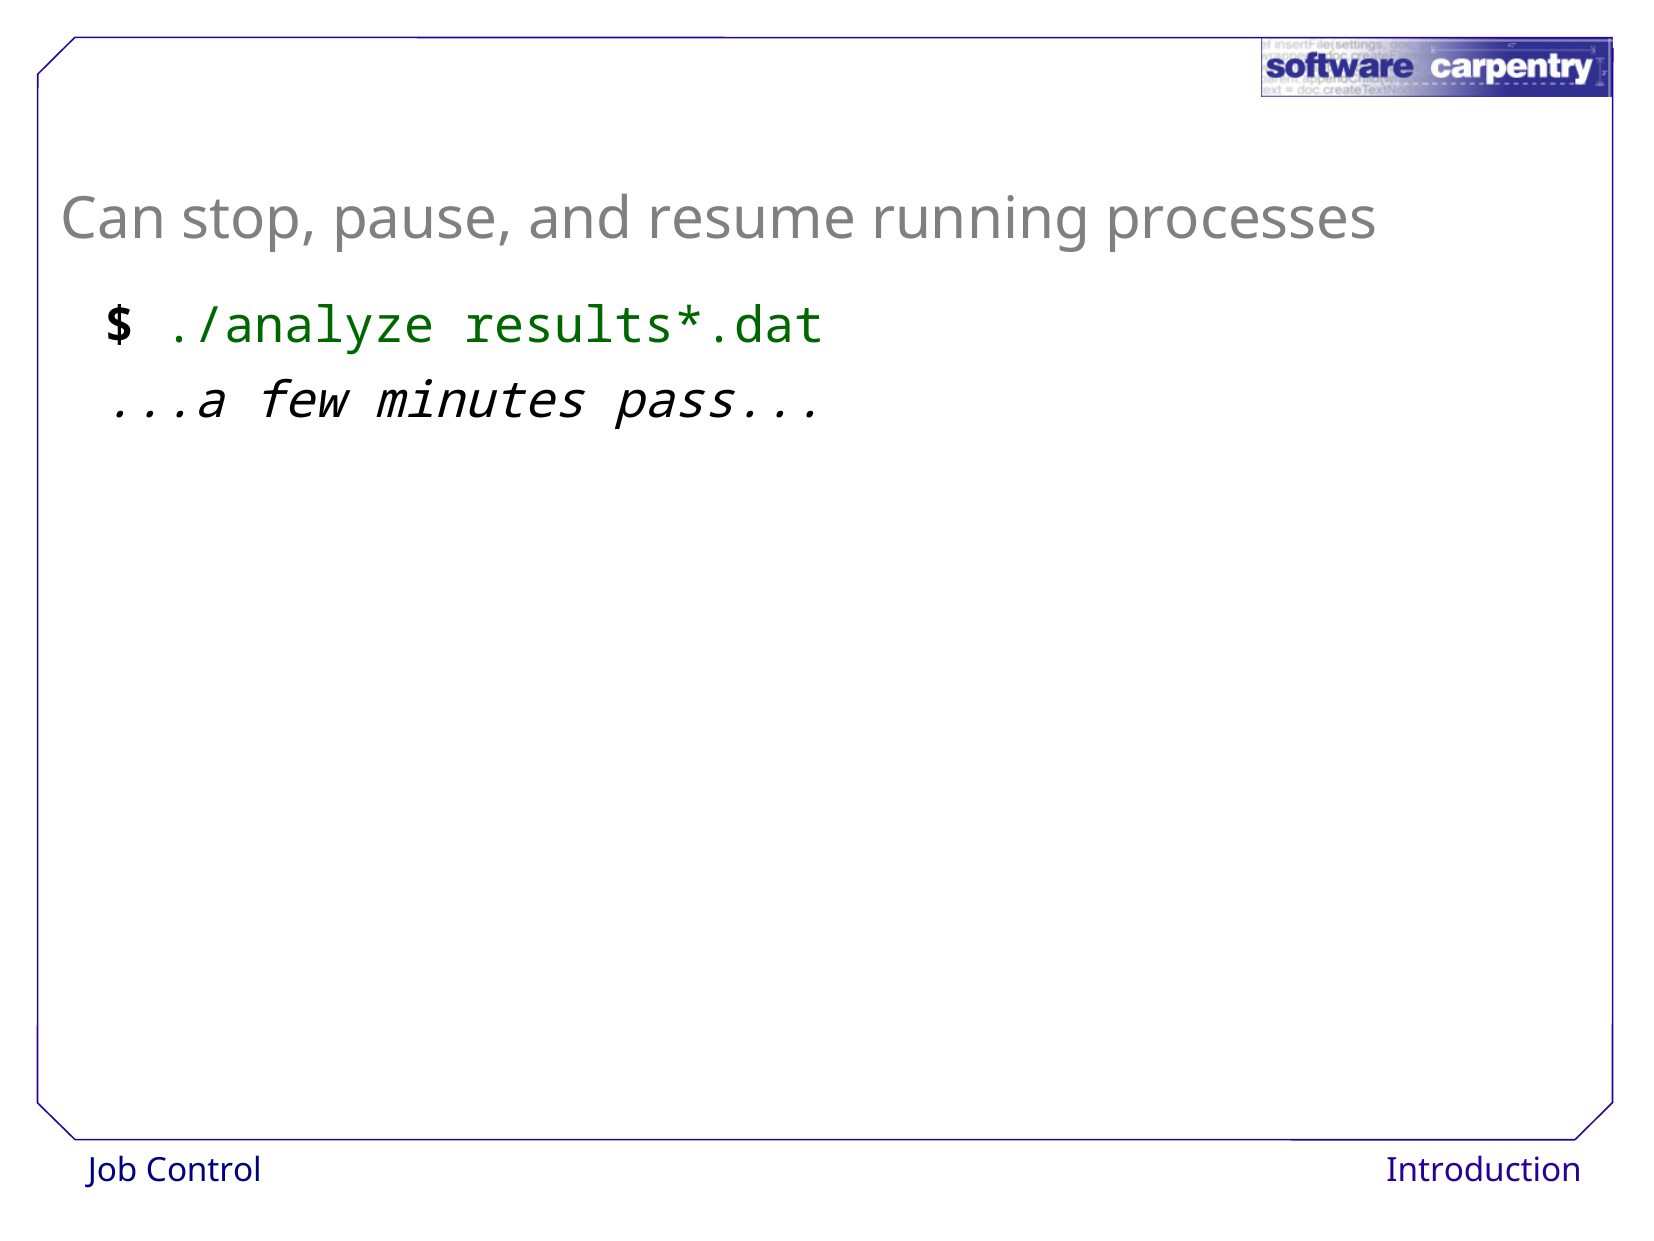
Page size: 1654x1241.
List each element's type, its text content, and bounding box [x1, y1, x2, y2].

text_box $ ./analyze results*.dat ...a few minutes pass... [89, 270, 1512, 1065]
picture [1261, 39, 1613, 97]
text_box Can stop, pause, and resume running processes [45, 138, 1543, 259]
